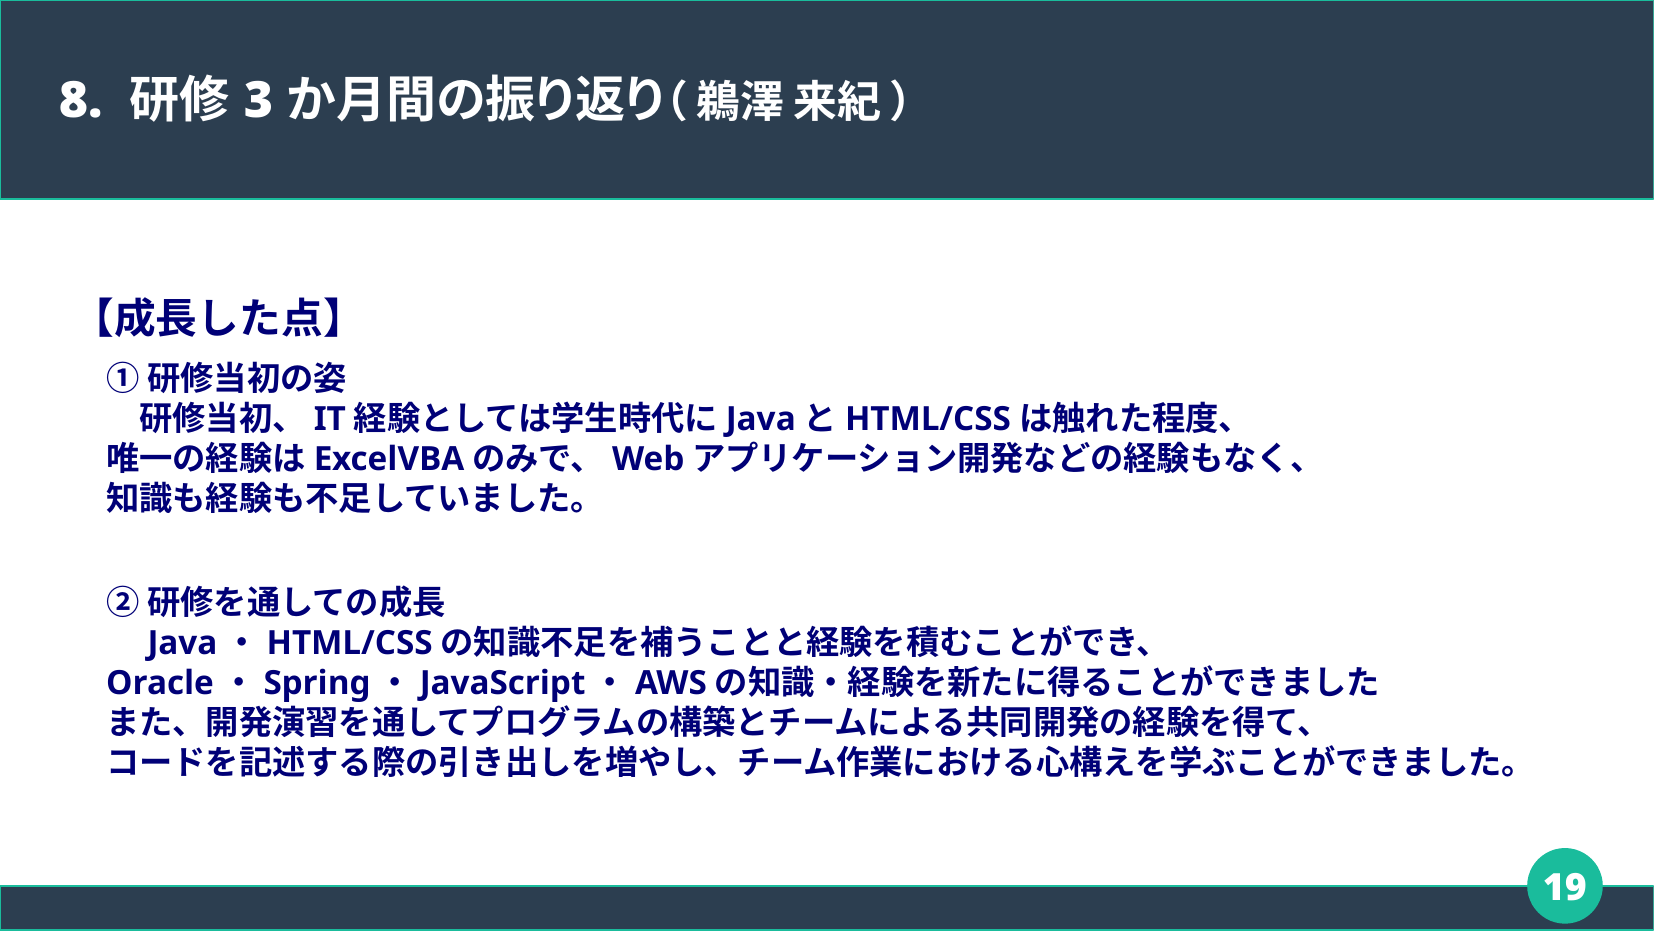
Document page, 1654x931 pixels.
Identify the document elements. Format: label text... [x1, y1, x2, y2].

text_box 【成長した点】 [57, 271, 1535, 357]
title 8. 研修3か月間の振り返り（ 鵜澤 来紀 ） [59, 37, 1595, 156]
text_box ①研修当初の姿 研修当初、IT経験としては学生時代にJavaとHTML/CSSは触れた程度、 唯一の経験はExcelVBAのみで、Webアプリケーション開発などの経験もなく、 知識も経験も不足していました。 [88, 348, 1565, 526]
text_box ②研修を通しての成長 Java・HTML/CSSの知識不足を補うことと経験を積むことができ、 Oracle・Spring・JavaScript・AWSの知識・経験を新たに得ることができました また、開発演習を通してプログラムの構築とチームによる共同開発の経験を得て、 コードを記述する際の引き出しを増やし、チーム作業における心構えを学ぶことができました。 [88, 572, 1565, 790]
